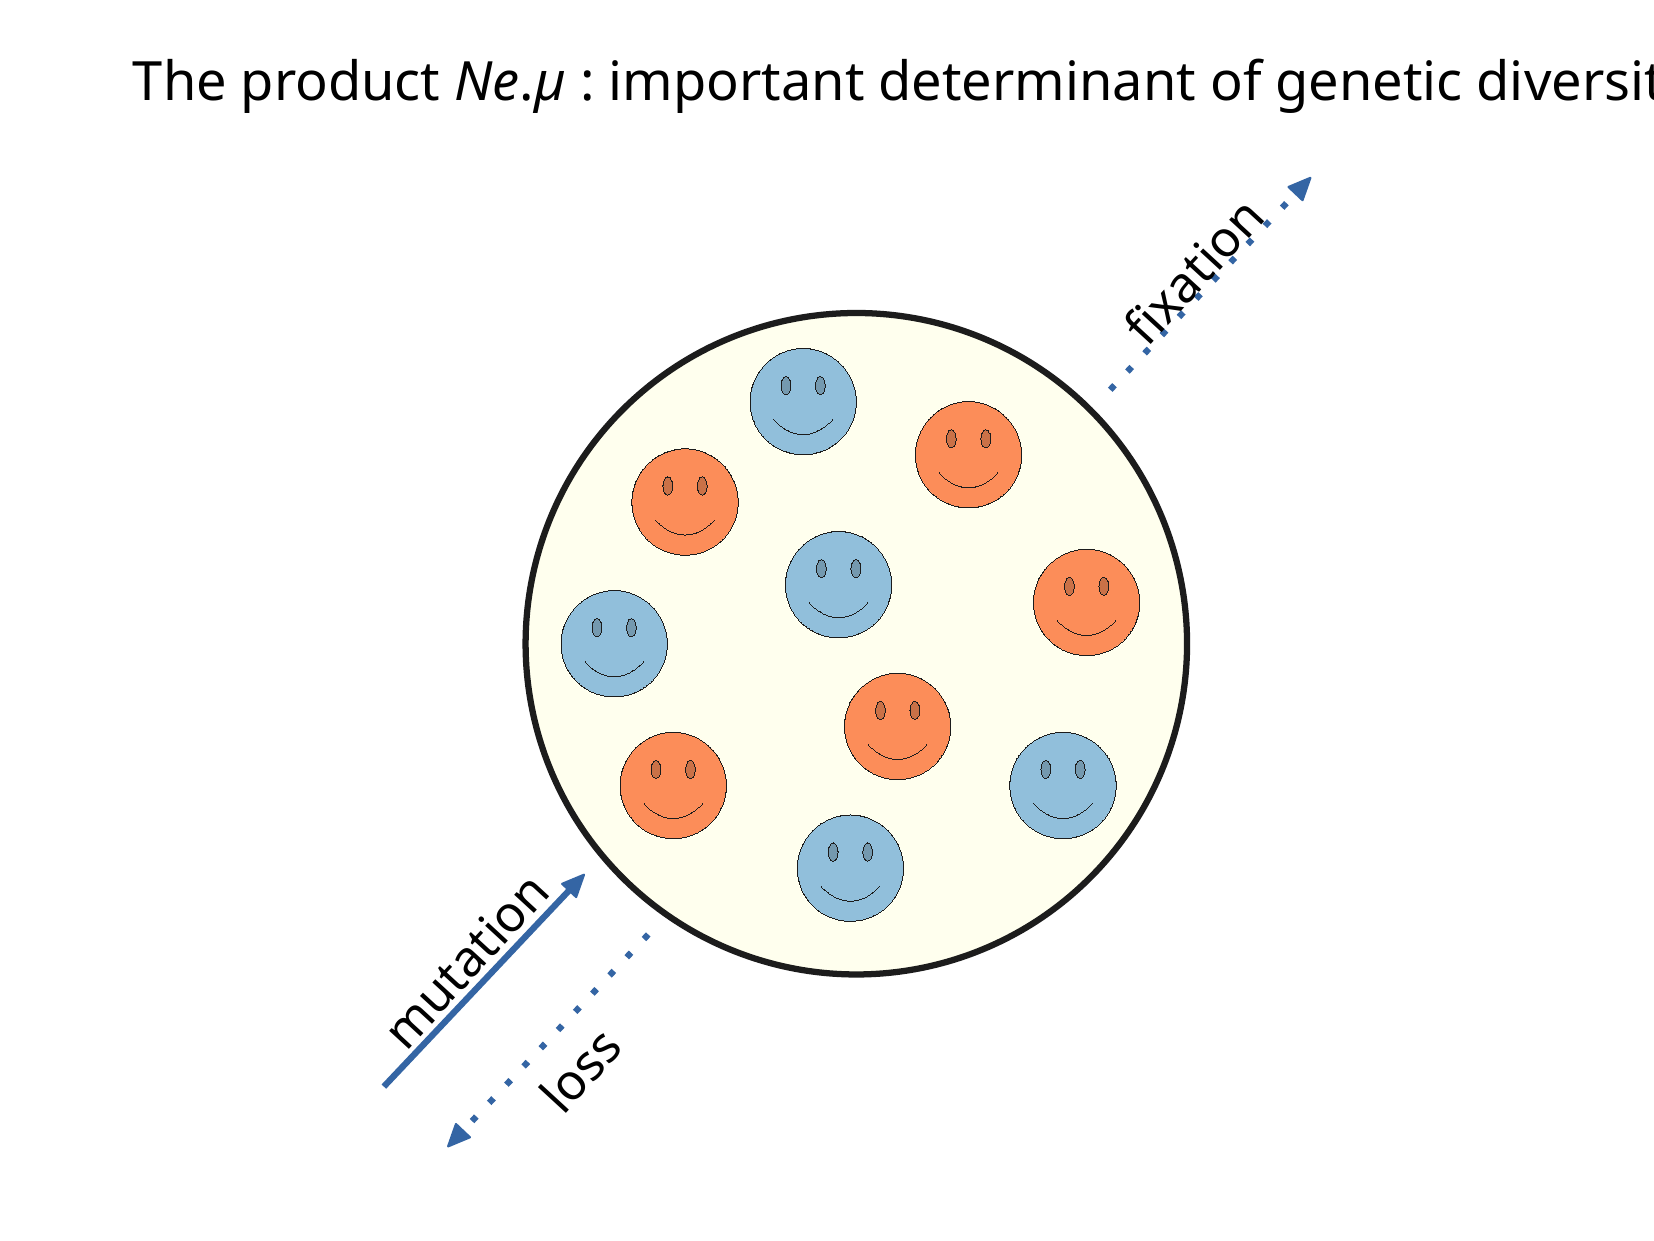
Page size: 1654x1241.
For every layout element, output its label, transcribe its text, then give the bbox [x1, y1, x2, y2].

text_box loss [508, 997, 640, 1133]
text_box mutation [351, 858, 553, 1069]
text_box The product Ne.µ : important determinant of genetic diversity [118, 35, 1589, 109]
text_box fixation [1092, 178, 1272, 365]
text_box [525, 312, 1188, 975]
